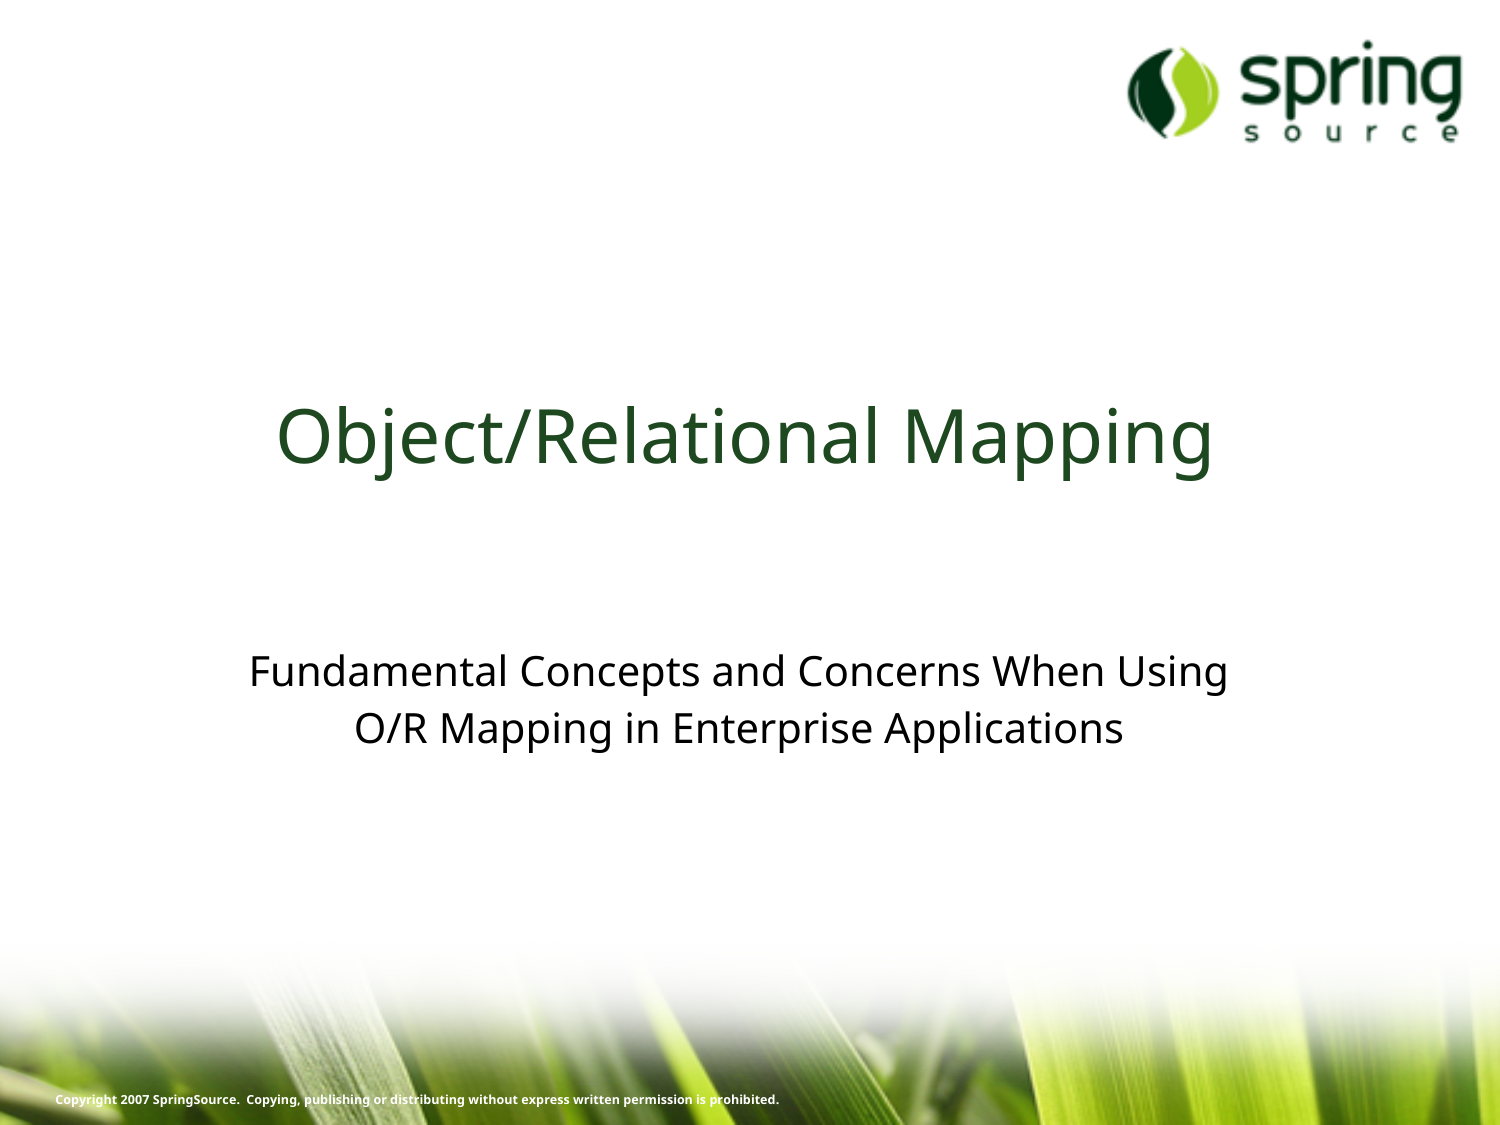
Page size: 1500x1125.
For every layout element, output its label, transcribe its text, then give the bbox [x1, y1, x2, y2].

title Object/Relational Mapping [107, 340, 1383, 529]
picture [0, 942, 1500, 1125]
picture [1093, 32, 1500, 158]
subtitle Fundamental Concepts and Concerns When Using O/R Mapping in Enterprise Applications [214, 499, 1265, 800]
